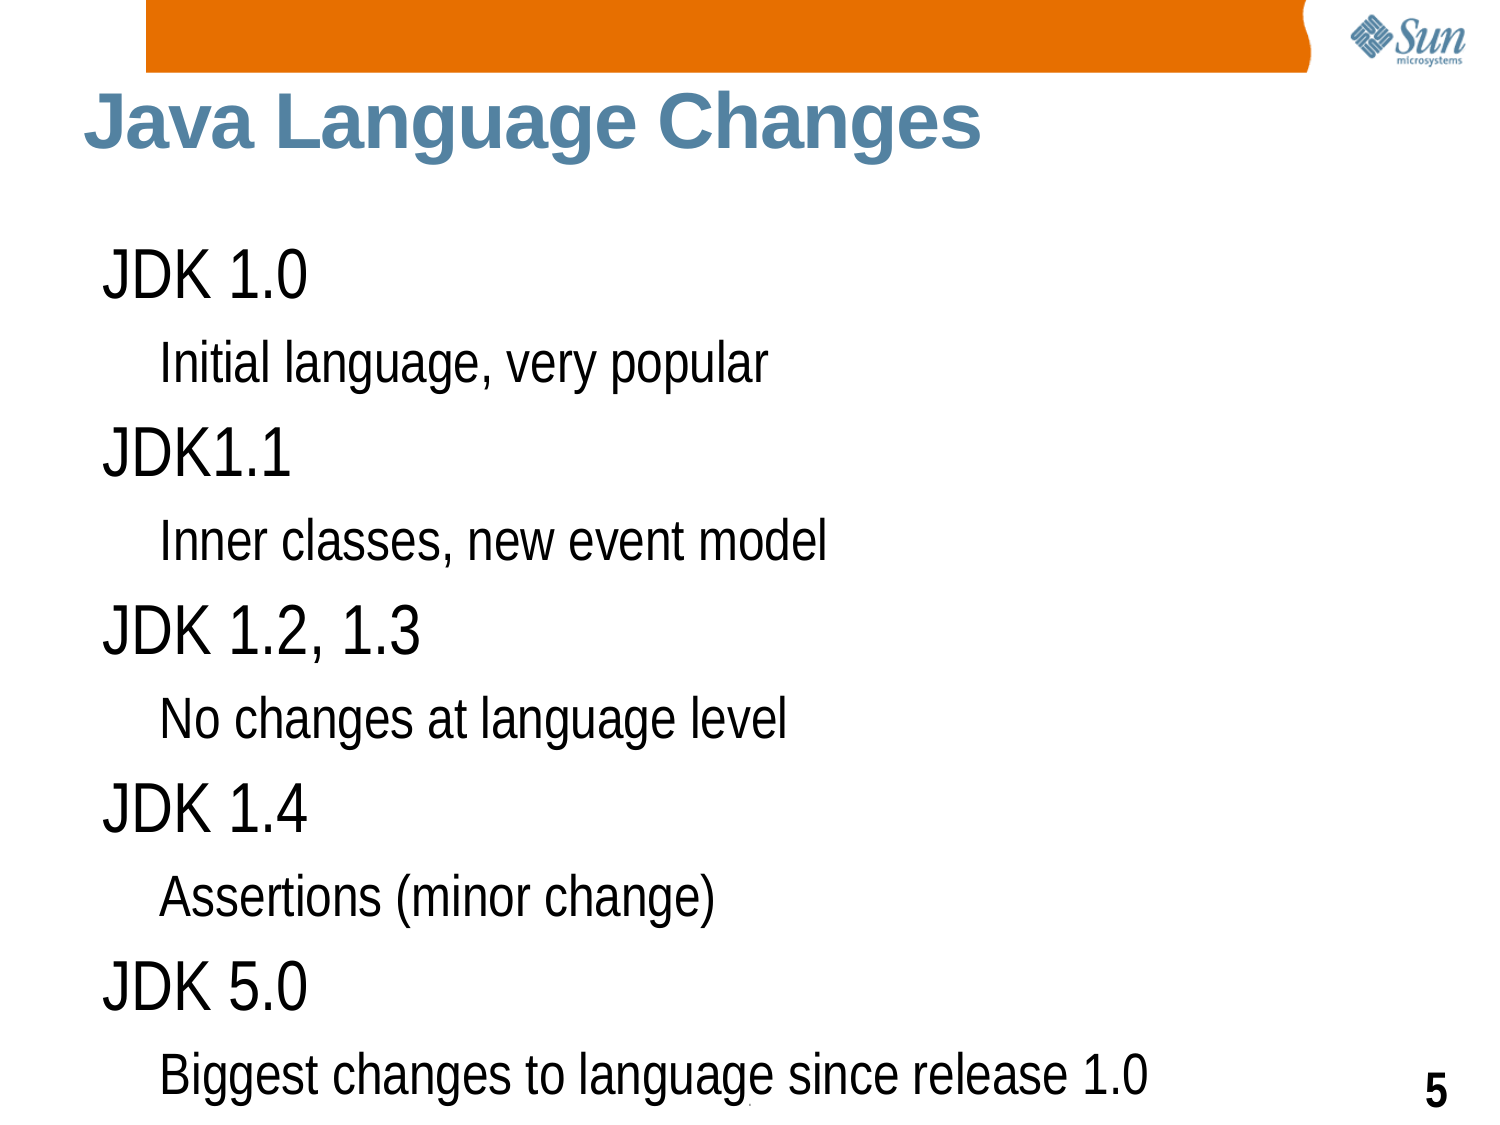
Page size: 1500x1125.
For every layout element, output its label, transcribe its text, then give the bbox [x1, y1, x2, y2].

title Java Language Changes [83, 84, 1446, 226]
picture [146, 0, 1500, 75]
list JDK 1.0 Initial language, very popular JDK1.1 Inner classes, new event model JDK 1.2, 1.3 No changes at language level JDK 1.4 Assertions (minor change) JDK 5.0 Biggest changes to language since release 1.0 [83, 232, 1365, 1100]
